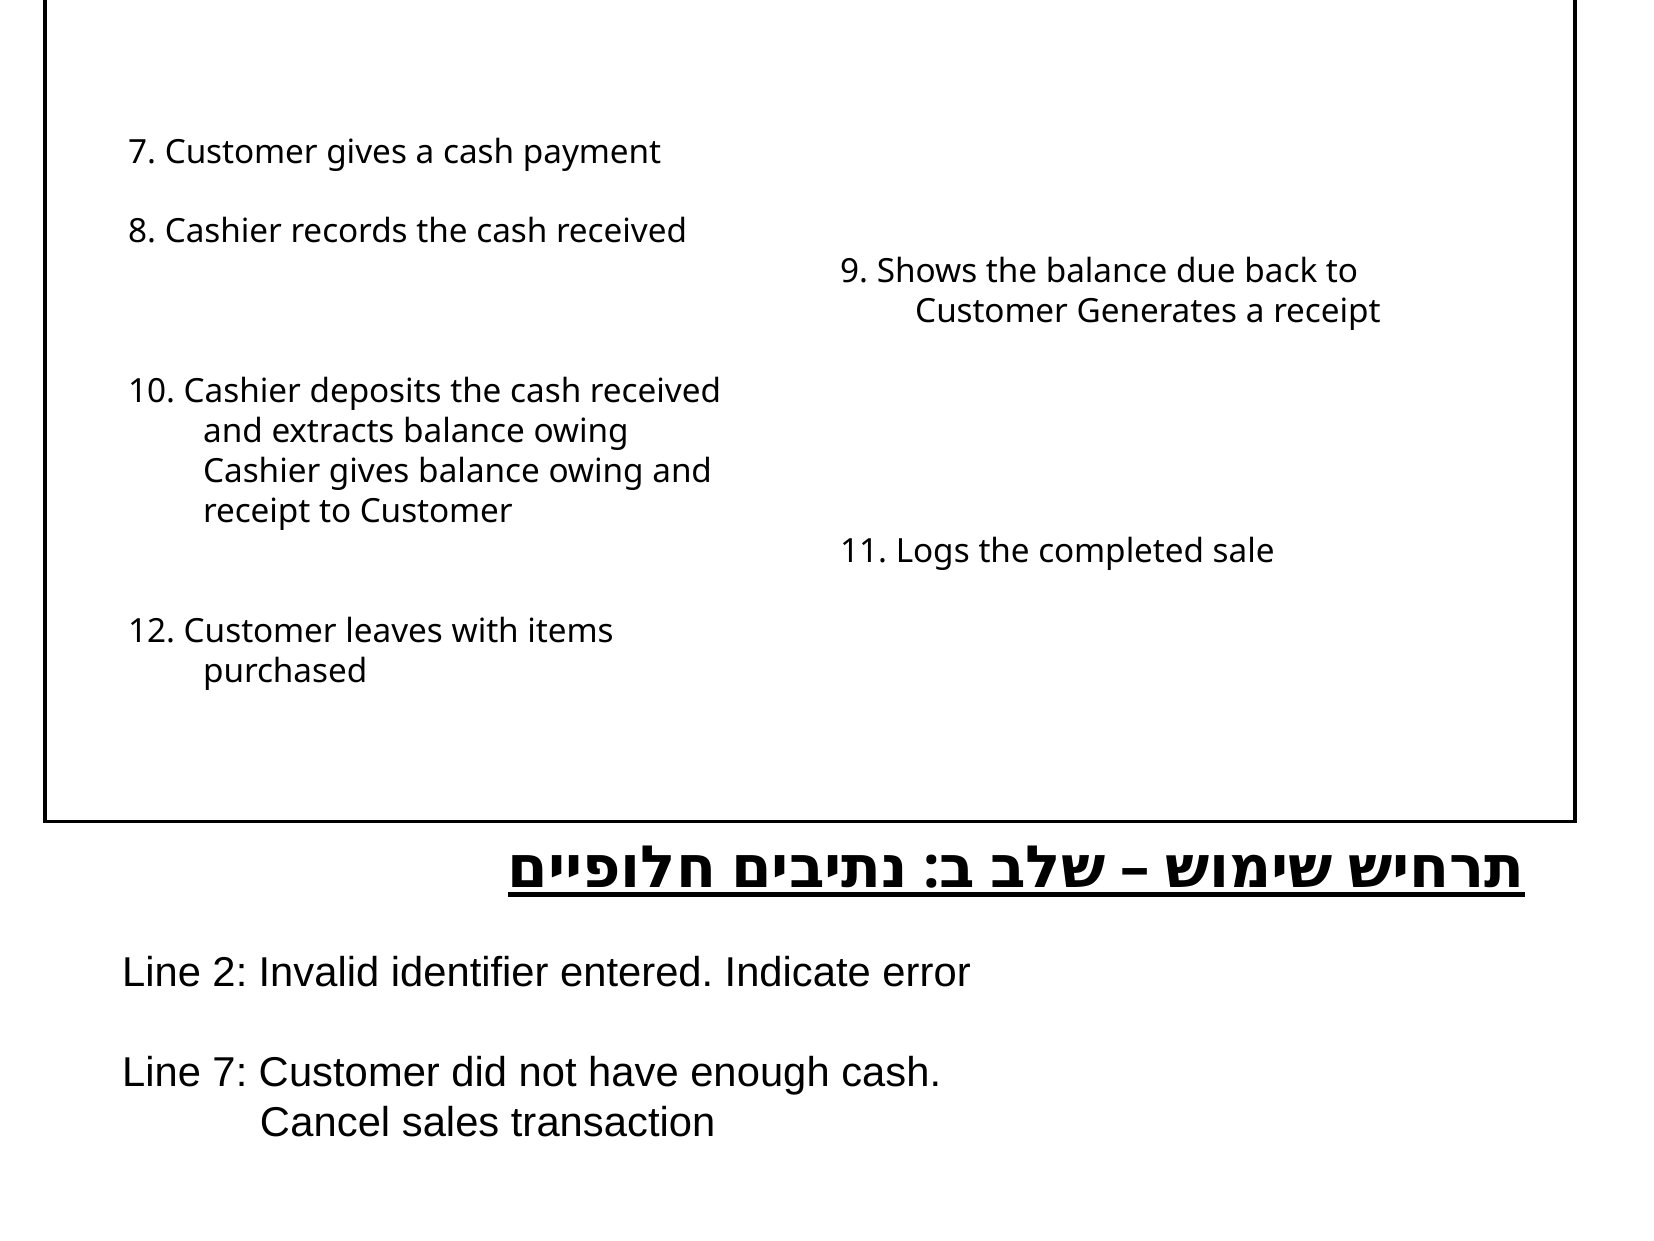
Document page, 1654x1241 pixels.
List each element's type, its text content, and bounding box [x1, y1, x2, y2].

text_box 9. Shows the balance due back to Customer Generates a receipt 11. Logs the completed sale [789, 122, 1452, 577]
text_box 7. Customer gives a cash payment 8. Cashier records the cash received 10. Cashier deposits the cash received and extracts balance owing Cashier gives balance owing and receipt to Customer 12. Customer leaves with items purchased [77, 122, 740, 737]
text_box תרחיש שימוש – שלב ב: נתיבים חלופיים Line 2: Invalid identifier entered. Indicate error Line 7: Customer did not have enough cash. Cancel sales transaction [32, 821, 1576, 1229]
